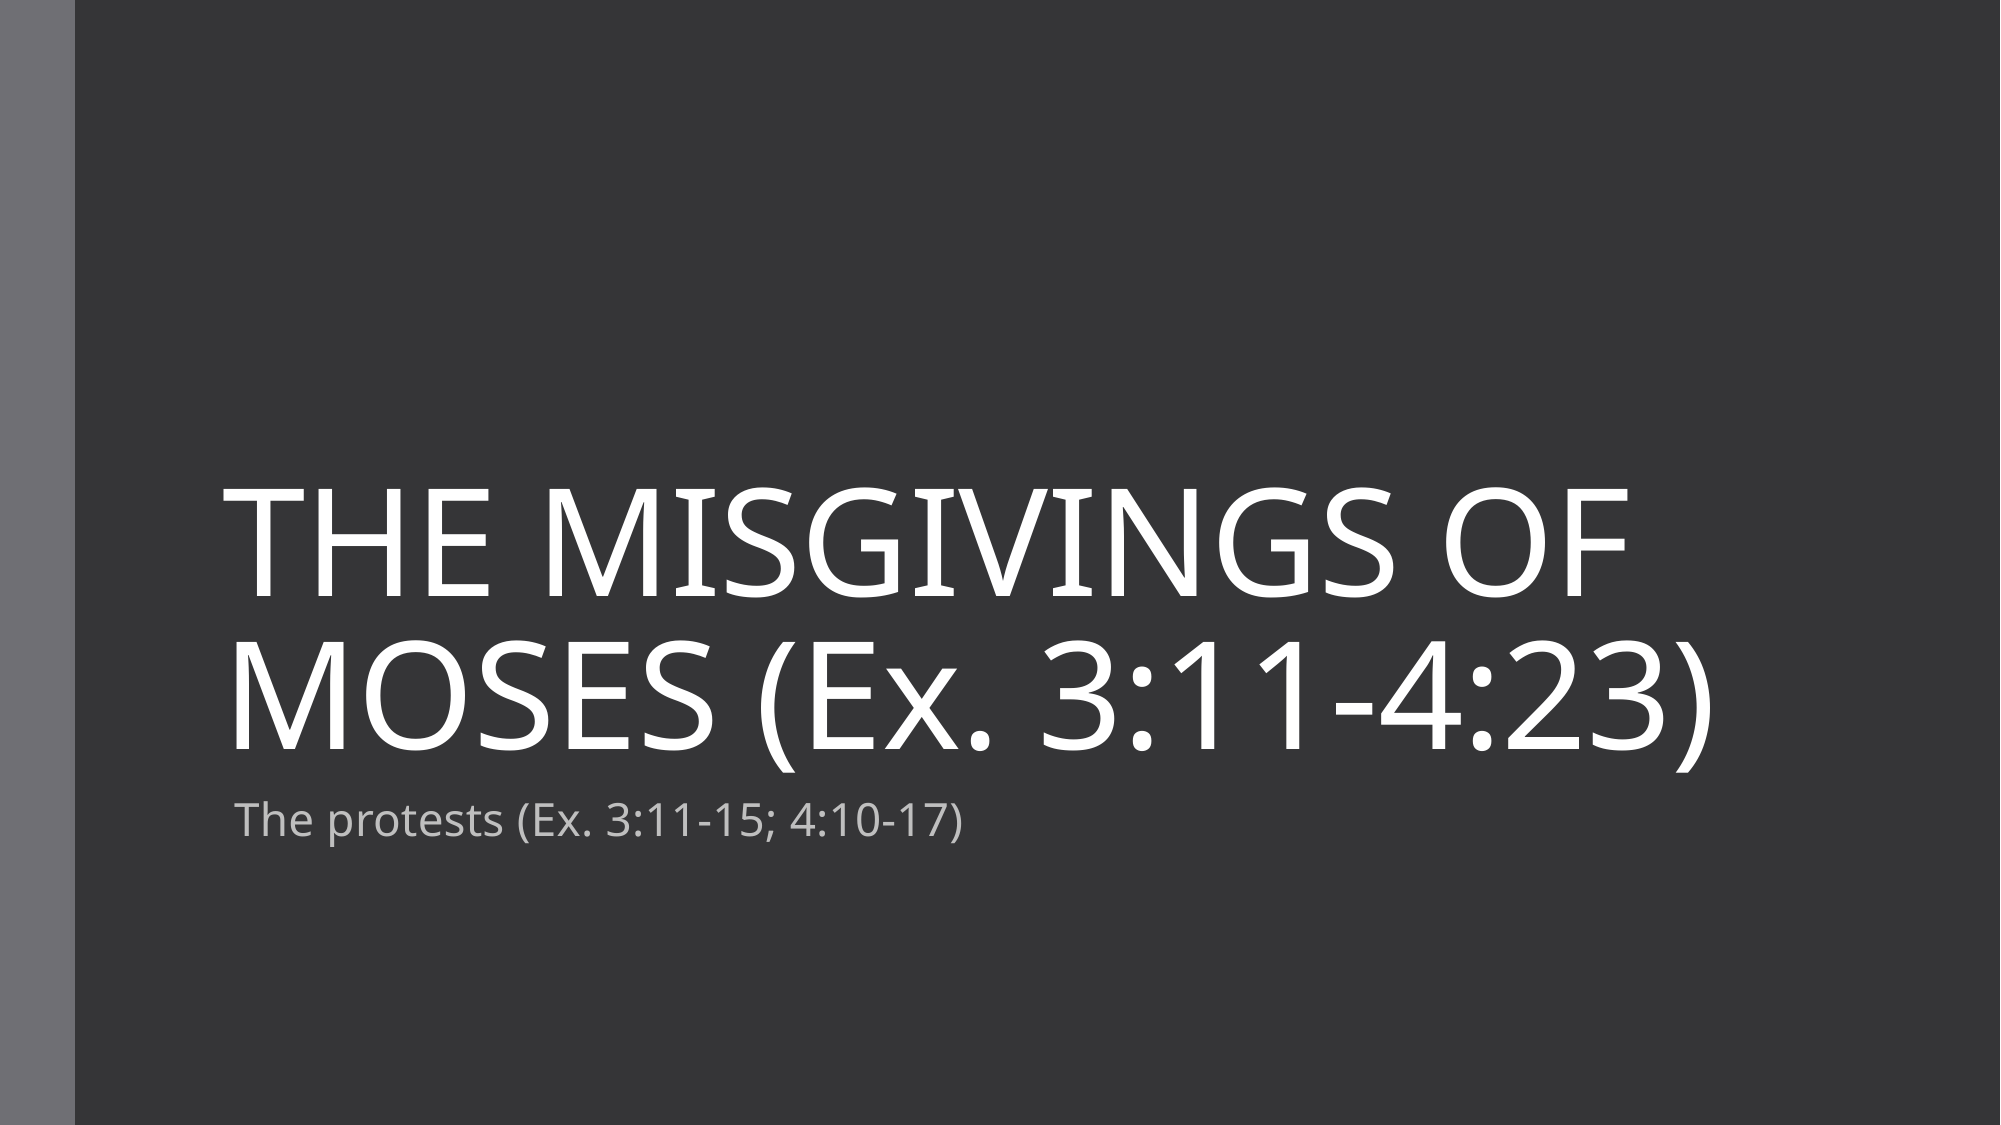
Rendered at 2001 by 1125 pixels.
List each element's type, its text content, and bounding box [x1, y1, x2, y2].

subtitle The protests (Ex. 3:11-15; 4:10-17) [206, 787, 1752, 1066]
title THE MISGIVINGS OF MOSES (Ex. 3:11-4:23) [206, 124, 1752, 787]
